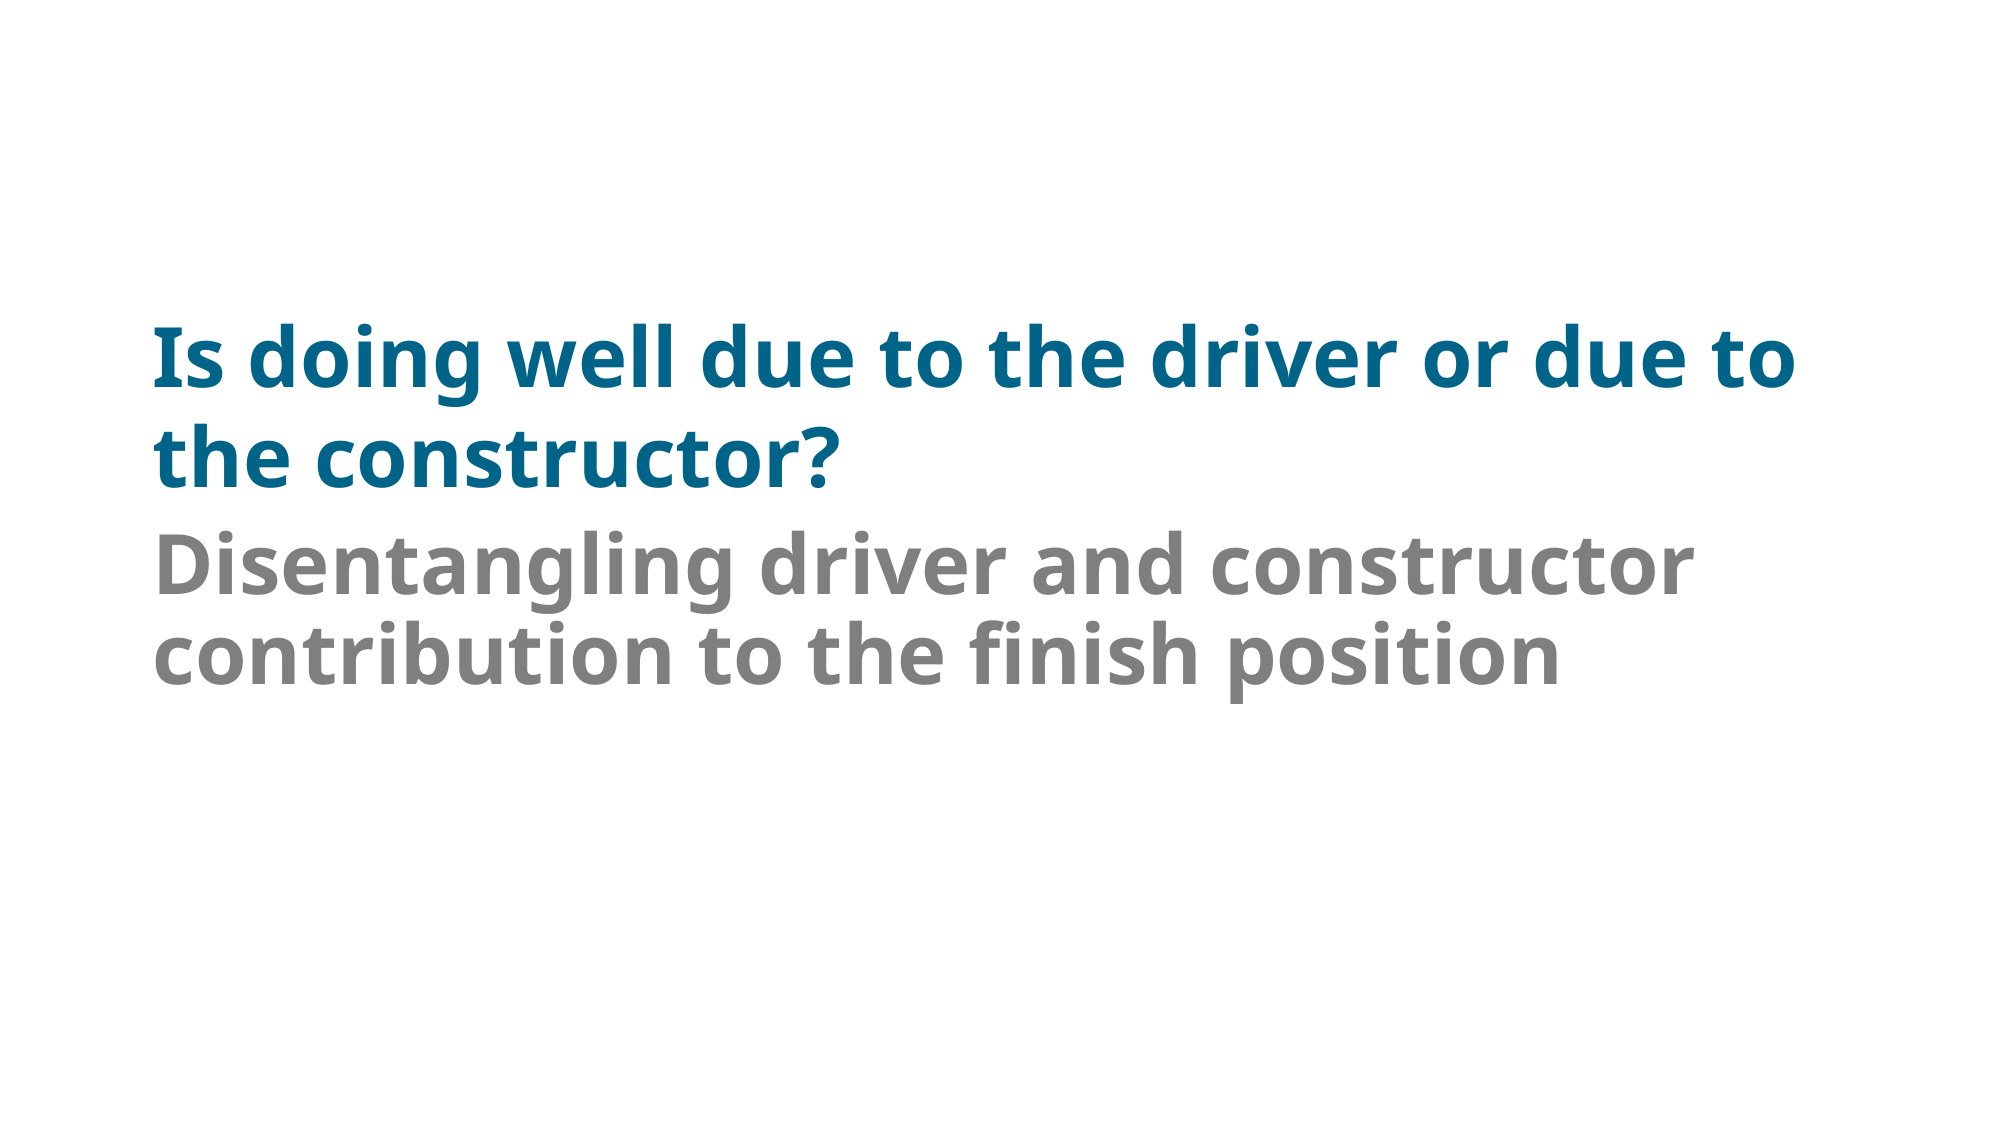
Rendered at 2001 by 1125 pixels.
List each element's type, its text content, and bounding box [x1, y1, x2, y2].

title Is doing well due to the driver or due to the constructor? [137, 295, 1863, 503]
text_box Disentangling driver and constructor contribution to the finish position [137, 503, 1863, 722]
